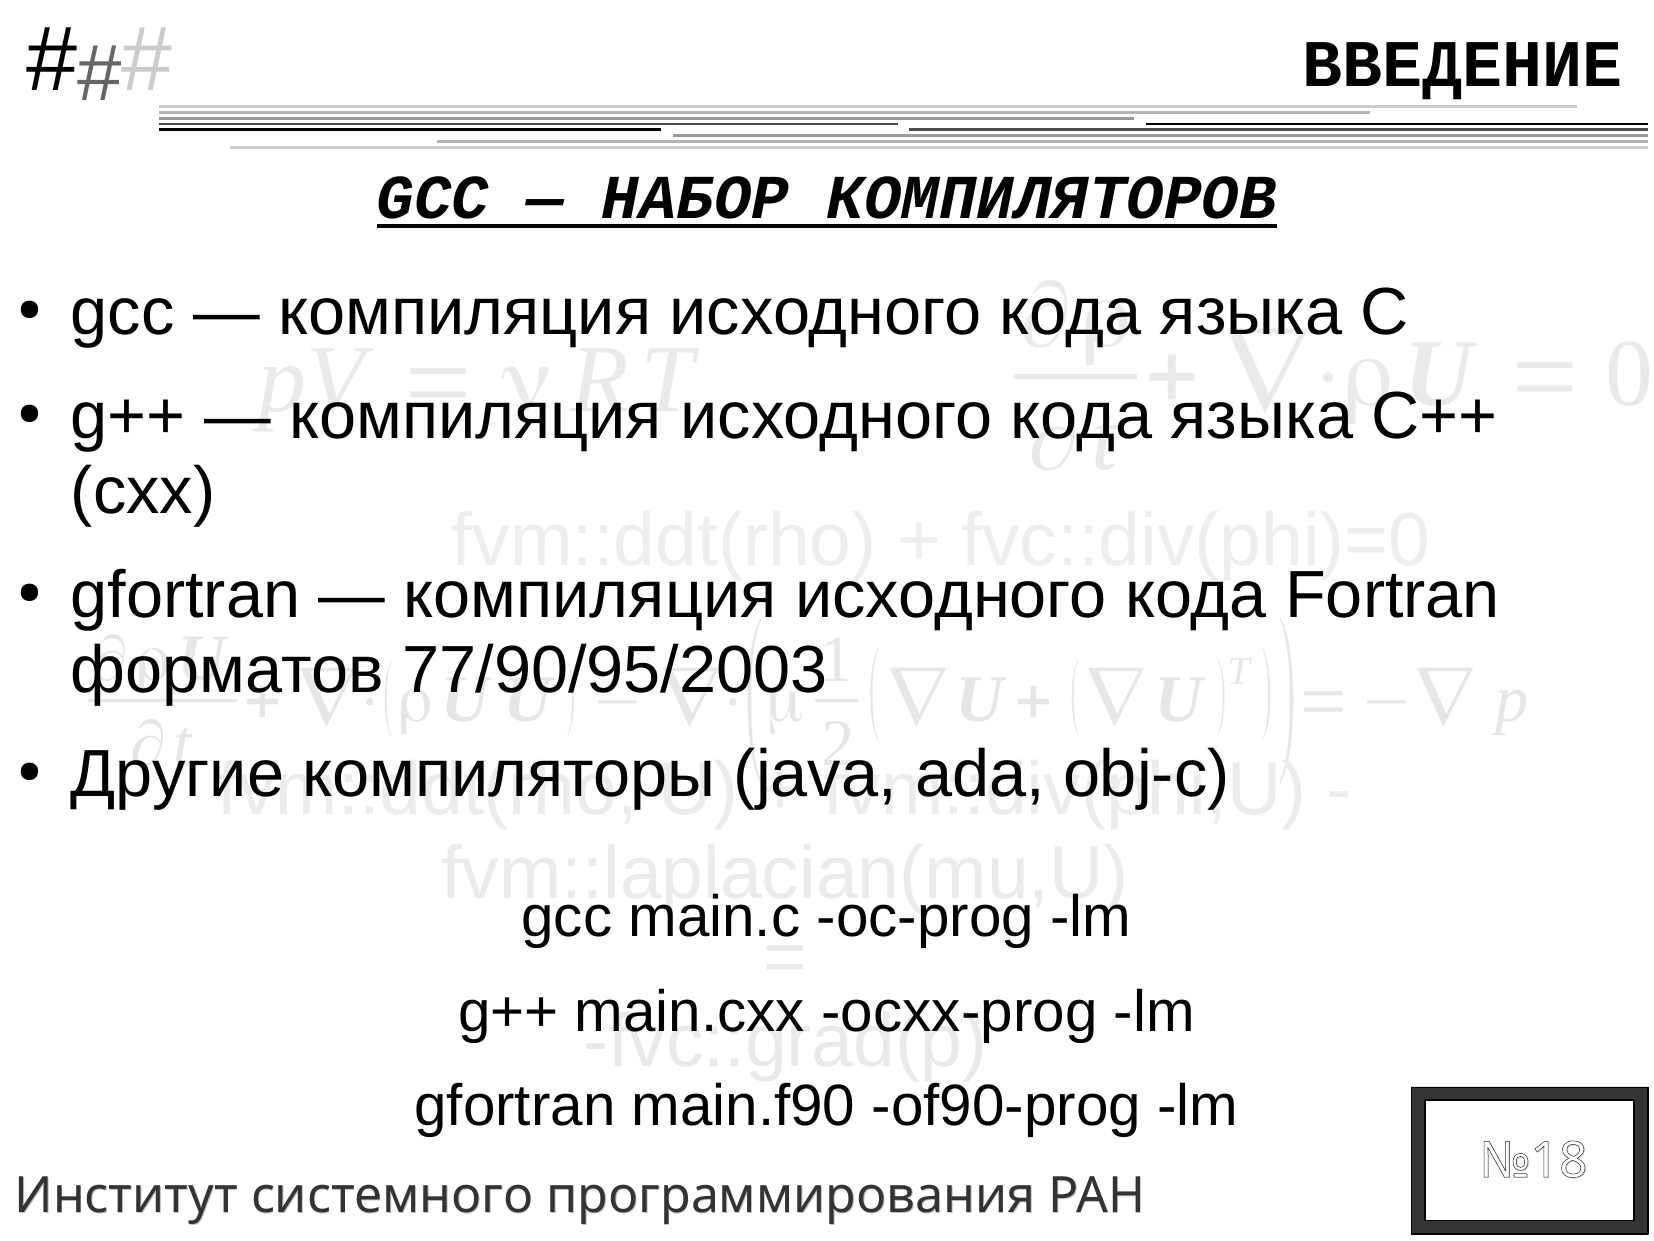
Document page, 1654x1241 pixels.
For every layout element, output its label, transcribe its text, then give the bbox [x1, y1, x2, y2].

title GCC — НАБОР КОМПИЛЯТОРОВ [0, 147, 1654, 257]
list gcc — компиляция исходного кода языка C g++ — компиляция исходного кода языка C++ (cxx) gfortran — компиляция исходного кода Fortran форматов 77/90/95/2003 Другие компиляторы (java, ada, obj-c) gcc main.c -oc-prog -lm g++ main.cxx -ocxx-prog -lm gfortran main.f90 -of90-prog -lm [0, 274, 1654, 1139]
